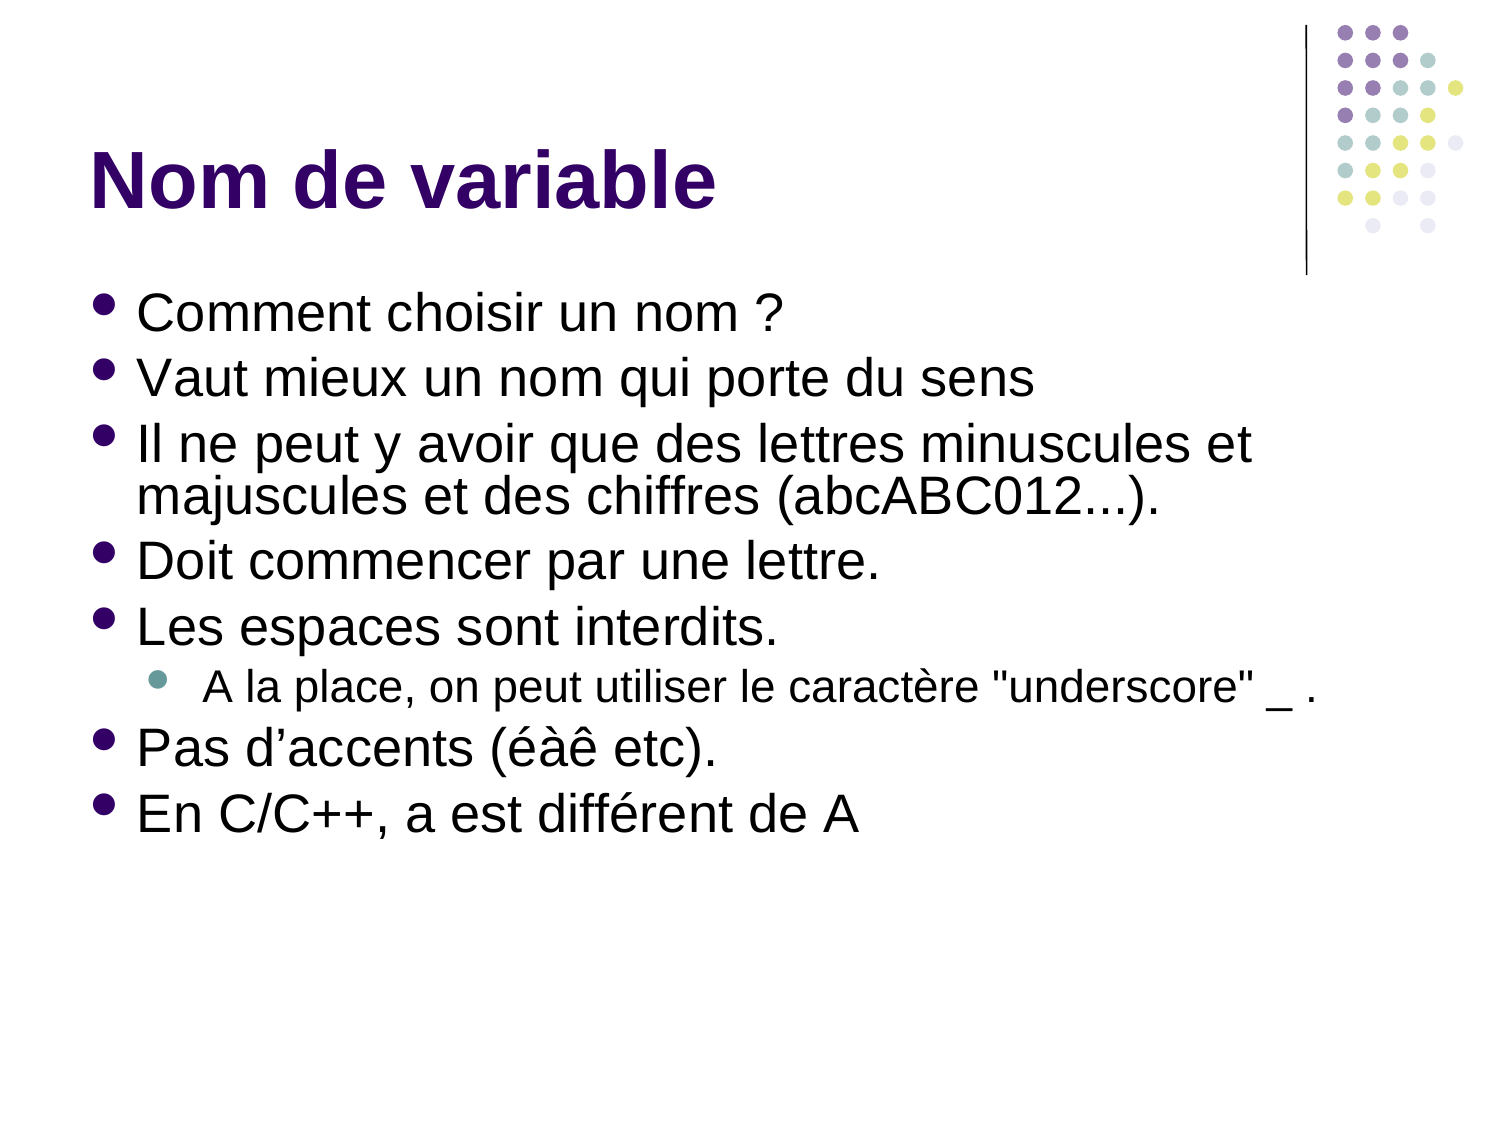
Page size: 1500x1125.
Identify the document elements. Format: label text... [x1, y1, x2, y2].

title Nom de variable [74, 20, 1313, 233]
list Comment choisir un nom ? Vaut mieux un nom qui porte du sens Il ne peut y avoir que des lettres minuscules et majuscules et des chiffres (abcABC012...). Doit commencer par une lettre. Les espaces sont interdits. A la place, on peut utiliser le caractère "underscore" _ . Pas d’accents (éàê etc). En C/C++, a est différent de A [75, 282, 1426, 1006]
